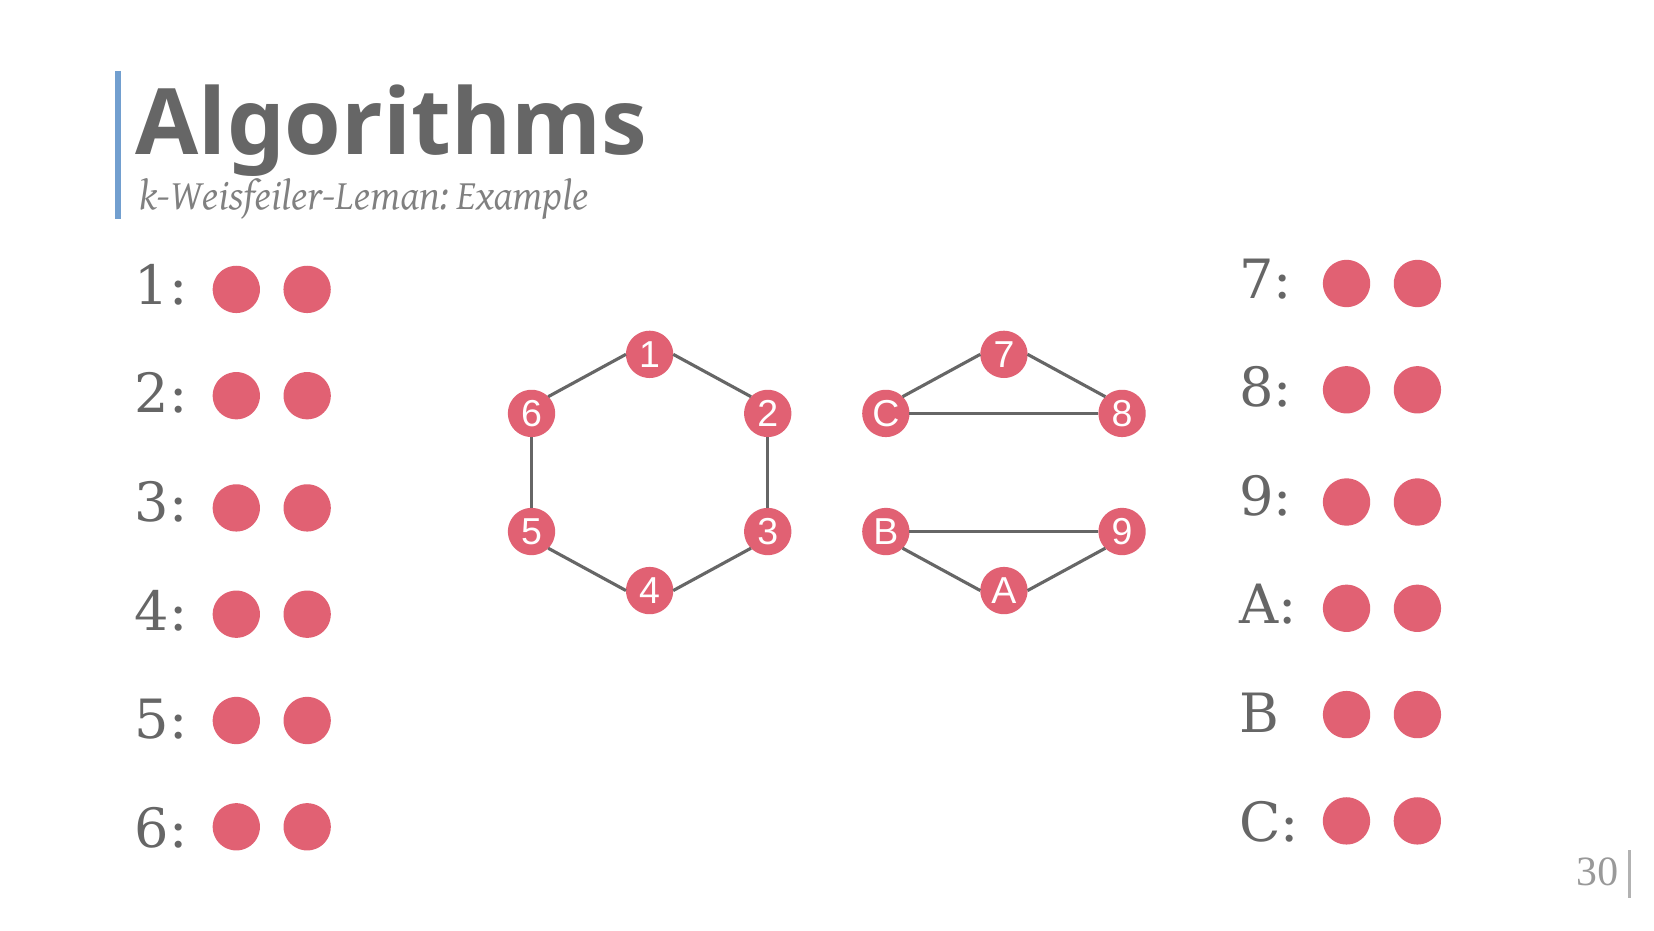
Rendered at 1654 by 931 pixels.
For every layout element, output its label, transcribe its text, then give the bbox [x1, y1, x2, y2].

text_box [283, 265, 331, 314]
text_box [212, 696, 260, 745]
text_box [1393, 797, 1442, 845]
text_box [1322, 690, 1371, 739]
text_box [283, 372, 331, 420]
text_box [283, 590, 331, 638]
text_box [1322, 259, 1371, 308]
text_box [1393, 690, 1442, 739]
text_box 2 [744, 389, 792, 437]
text_box 7: 8: 9: A: B C: [1224, 248, 1329, 928]
text_box 1 [626, 330, 674, 379]
text_box 9 [1098, 507, 1146, 556]
text_box k-Weisfeiler-Leman: Example [124, 165, 721, 229]
text_box [212, 265, 260, 314]
text_box [1393, 259, 1442, 308]
text_box [1322, 584, 1371, 632]
text_box 4 [626, 566, 674, 615]
text_box [1322, 366, 1371, 414]
text_box [283, 803, 331, 851]
text_box [1393, 366, 1442, 414]
text_box A [980, 566, 1028, 615]
text_box [1393, 478, 1442, 526]
text_box [1322, 478, 1371, 526]
text_box C [862, 389, 910, 438]
title Algorithms [135, 60, 1601, 178]
text_box 3 [744, 507, 792, 556]
text_box [212, 484, 260, 532]
text_box 6 [507, 389, 556, 437]
text_box 5 [507, 507, 556, 556]
text_box B [862, 507, 910, 556]
text_box [1393, 584, 1442, 632]
text_box [212, 372, 260, 420]
text_box 8 [1098, 389, 1146, 438]
text_box [283, 696, 331, 745]
text_box [1322, 797, 1371, 845]
text_box 7 [980, 330, 1028, 379]
text_box [212, 590, 260, 638]
text_box [212, 803, 260, 851]
text_box 1: 2: 3: 4: 5: 6: [120, 253, 225, 866]
text_box [283, 484, 331, 532]
